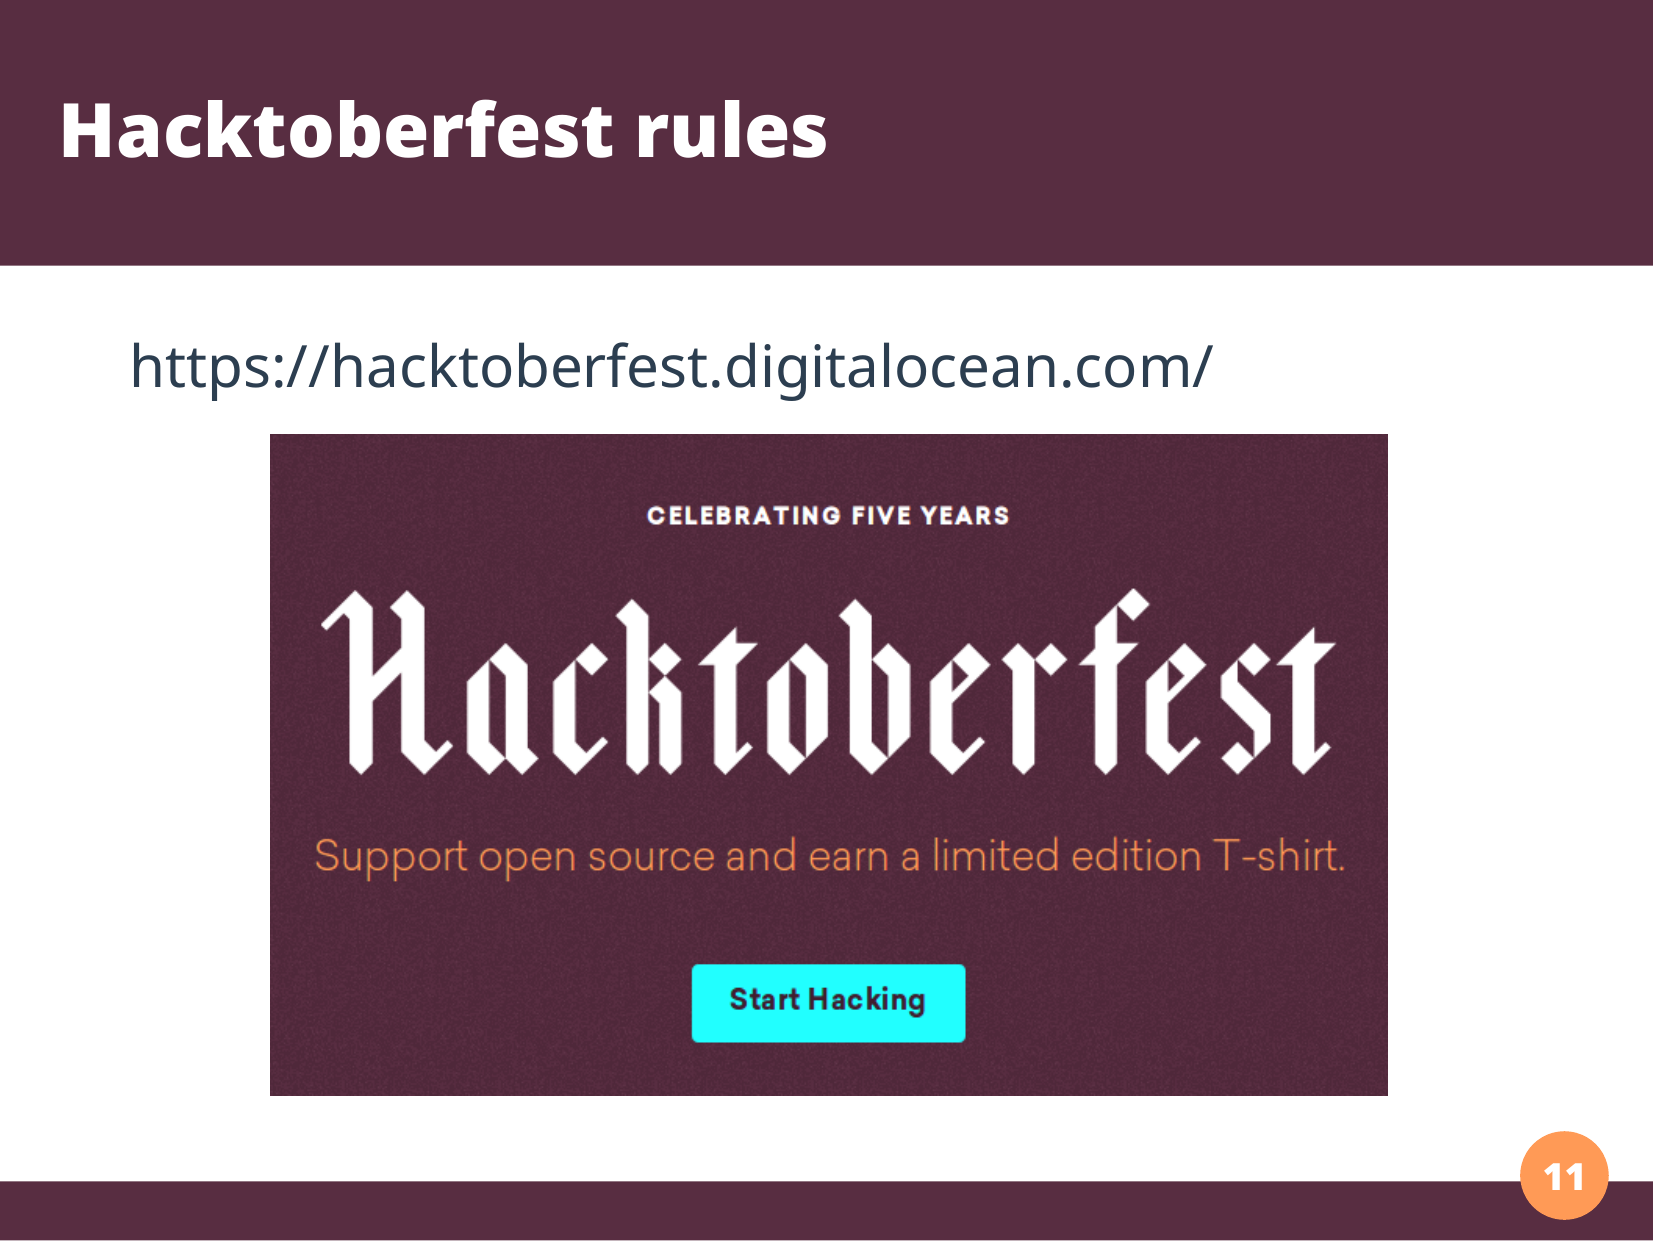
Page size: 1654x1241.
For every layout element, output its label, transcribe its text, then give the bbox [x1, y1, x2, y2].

list https://hacktoberfest.digitalocean.com/ [58, 324, 1594, 1152]
title Hacktoberfest rules [58, 49, 1594, 207]
picture [270, 434, 1388, 1096]
